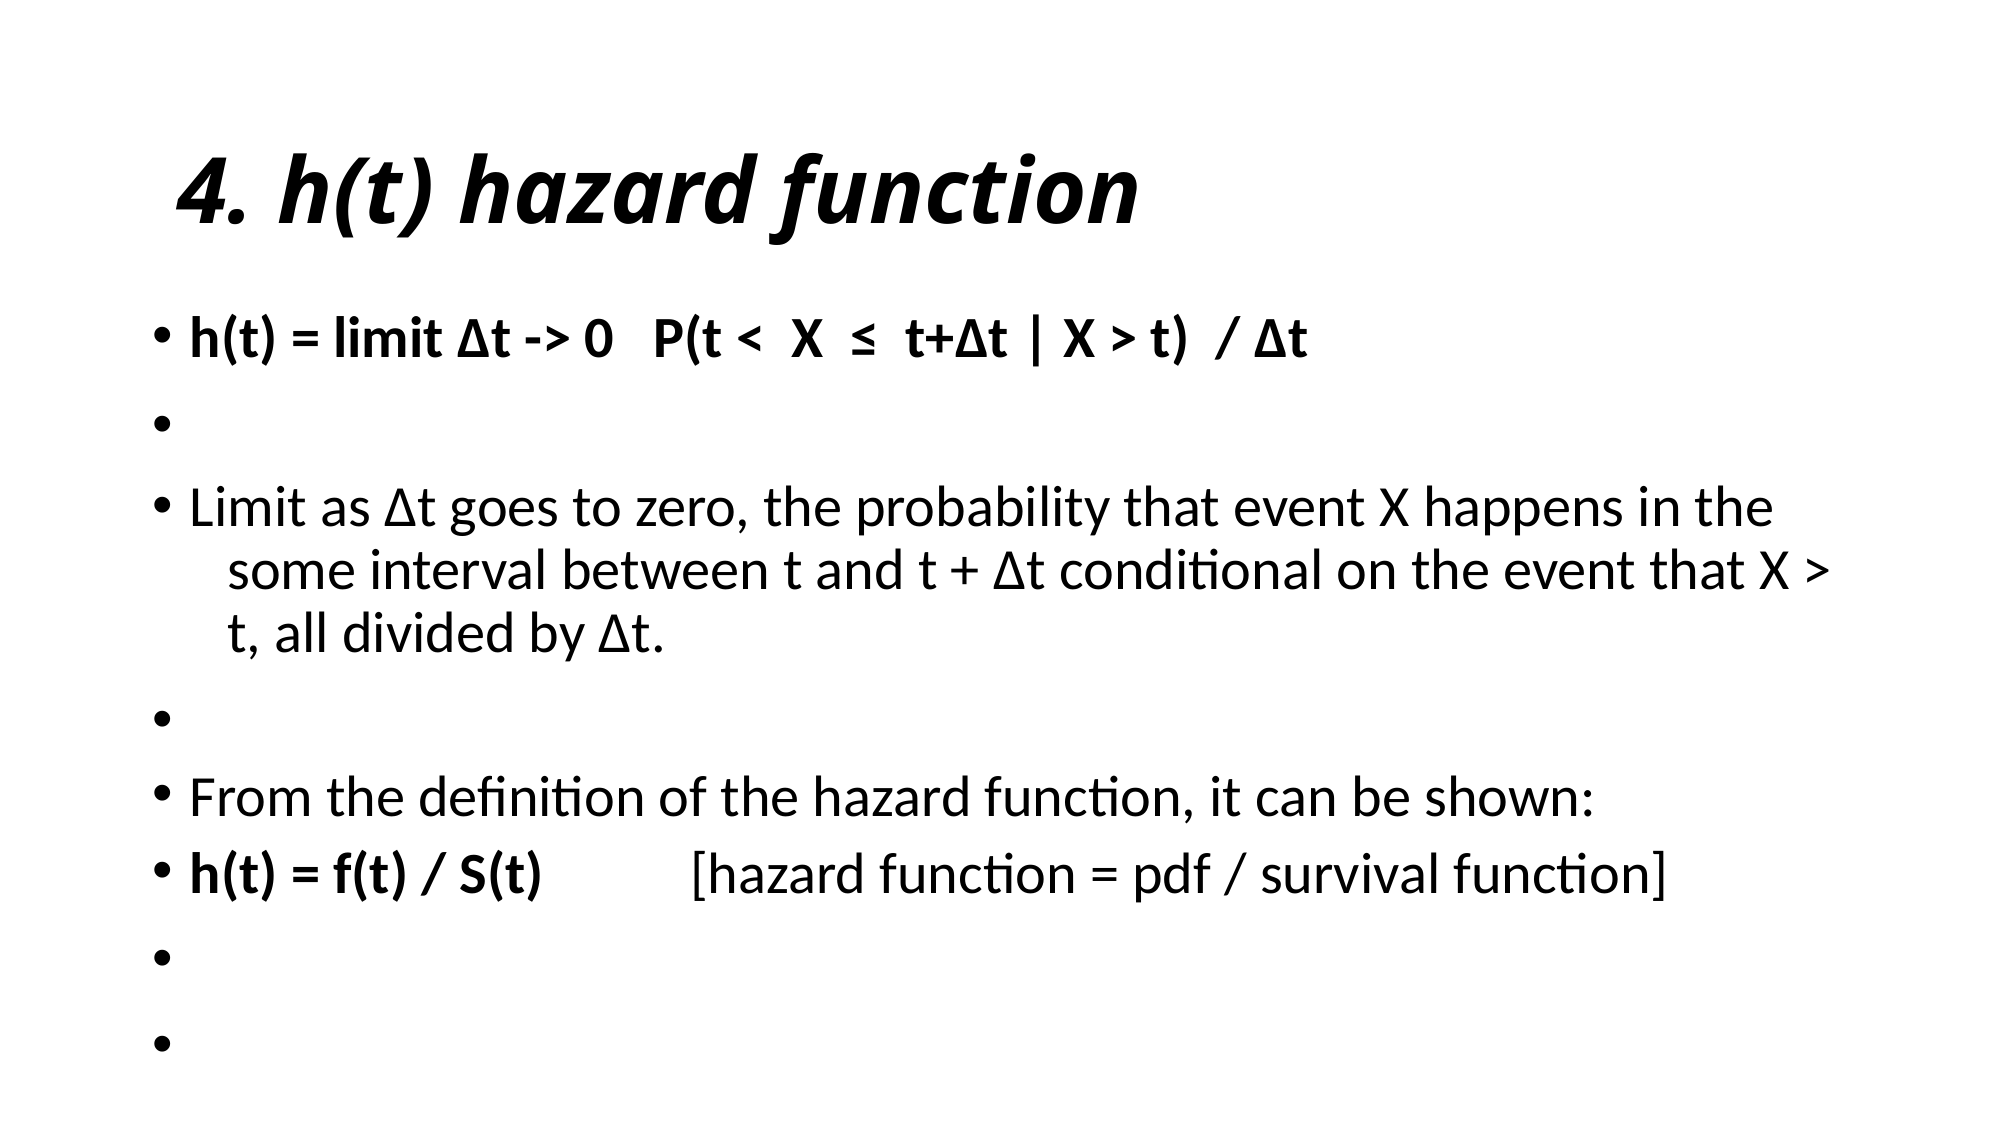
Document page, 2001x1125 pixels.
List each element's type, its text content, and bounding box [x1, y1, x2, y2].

list h(t) = limit Δt -> 0 P(t < X ≤ t+Δt | X > t) / Δt Limit as Δt goes to zero, the probability that event X happens in the some interval between t and t + Δt conditional on the event that X > t, all divided by Δt. From the definition of the hazard function, it can be shown: h(t) = f(t) / S(t) [hazard function = pdf / survival function] [137, 299, 1863, 1014]
text_box 4. h(t) hazard function [162, 84, 1888, 303]
